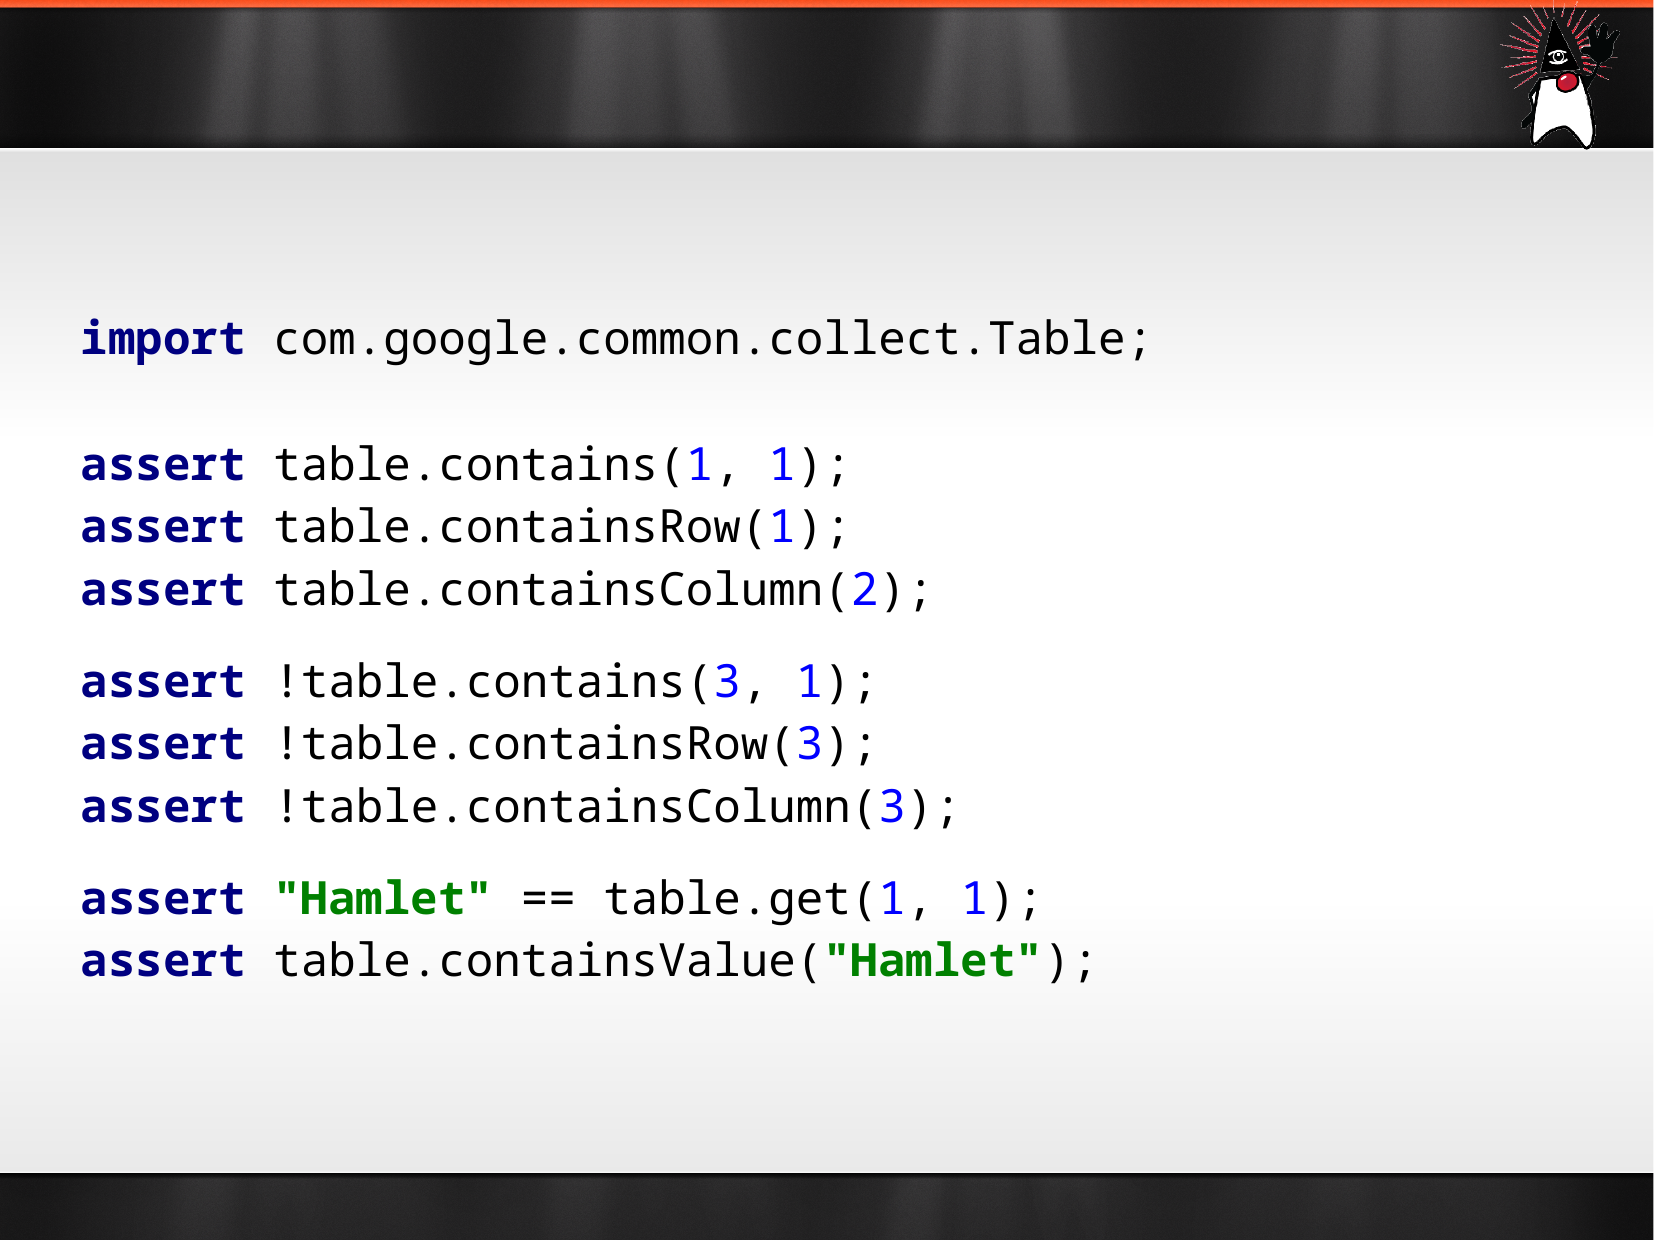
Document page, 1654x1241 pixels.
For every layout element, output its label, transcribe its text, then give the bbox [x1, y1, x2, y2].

picture [0, 0, 1654, 1240]
subtitle import com.google.common.collect.Table; assert table.contains(1, 1); assert table.containsRow(1); assert table.containsColumn(2); assert !table.contains(3, 1); assert !table.containsRow(3); assert !table.containsColumn(3); assert "Hamlet" == table.get(1, 1); assert table.containsValue("Hamlet"); [80, 305, 1654, 1125]
